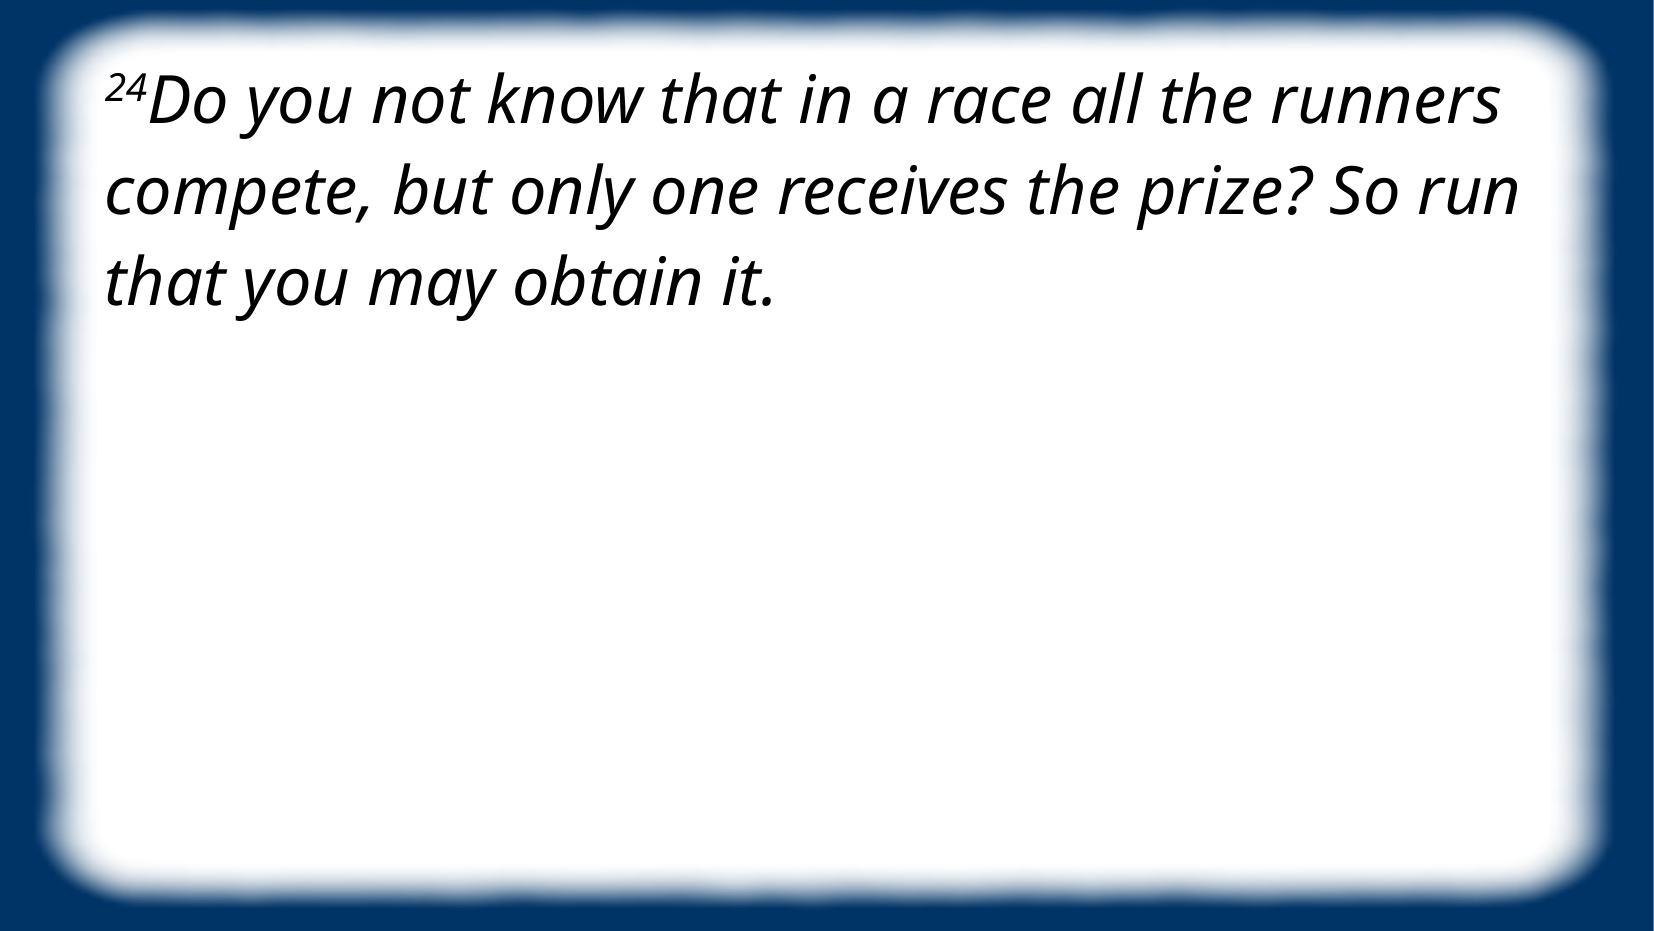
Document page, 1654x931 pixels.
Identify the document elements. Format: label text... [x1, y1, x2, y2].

text_box 24Do you not know that in a race all the runners compete, but only one receives the prize? So run that you may obtain it. [90, 45, 1558, 331]
picture [0, 0, 1654, 931]
